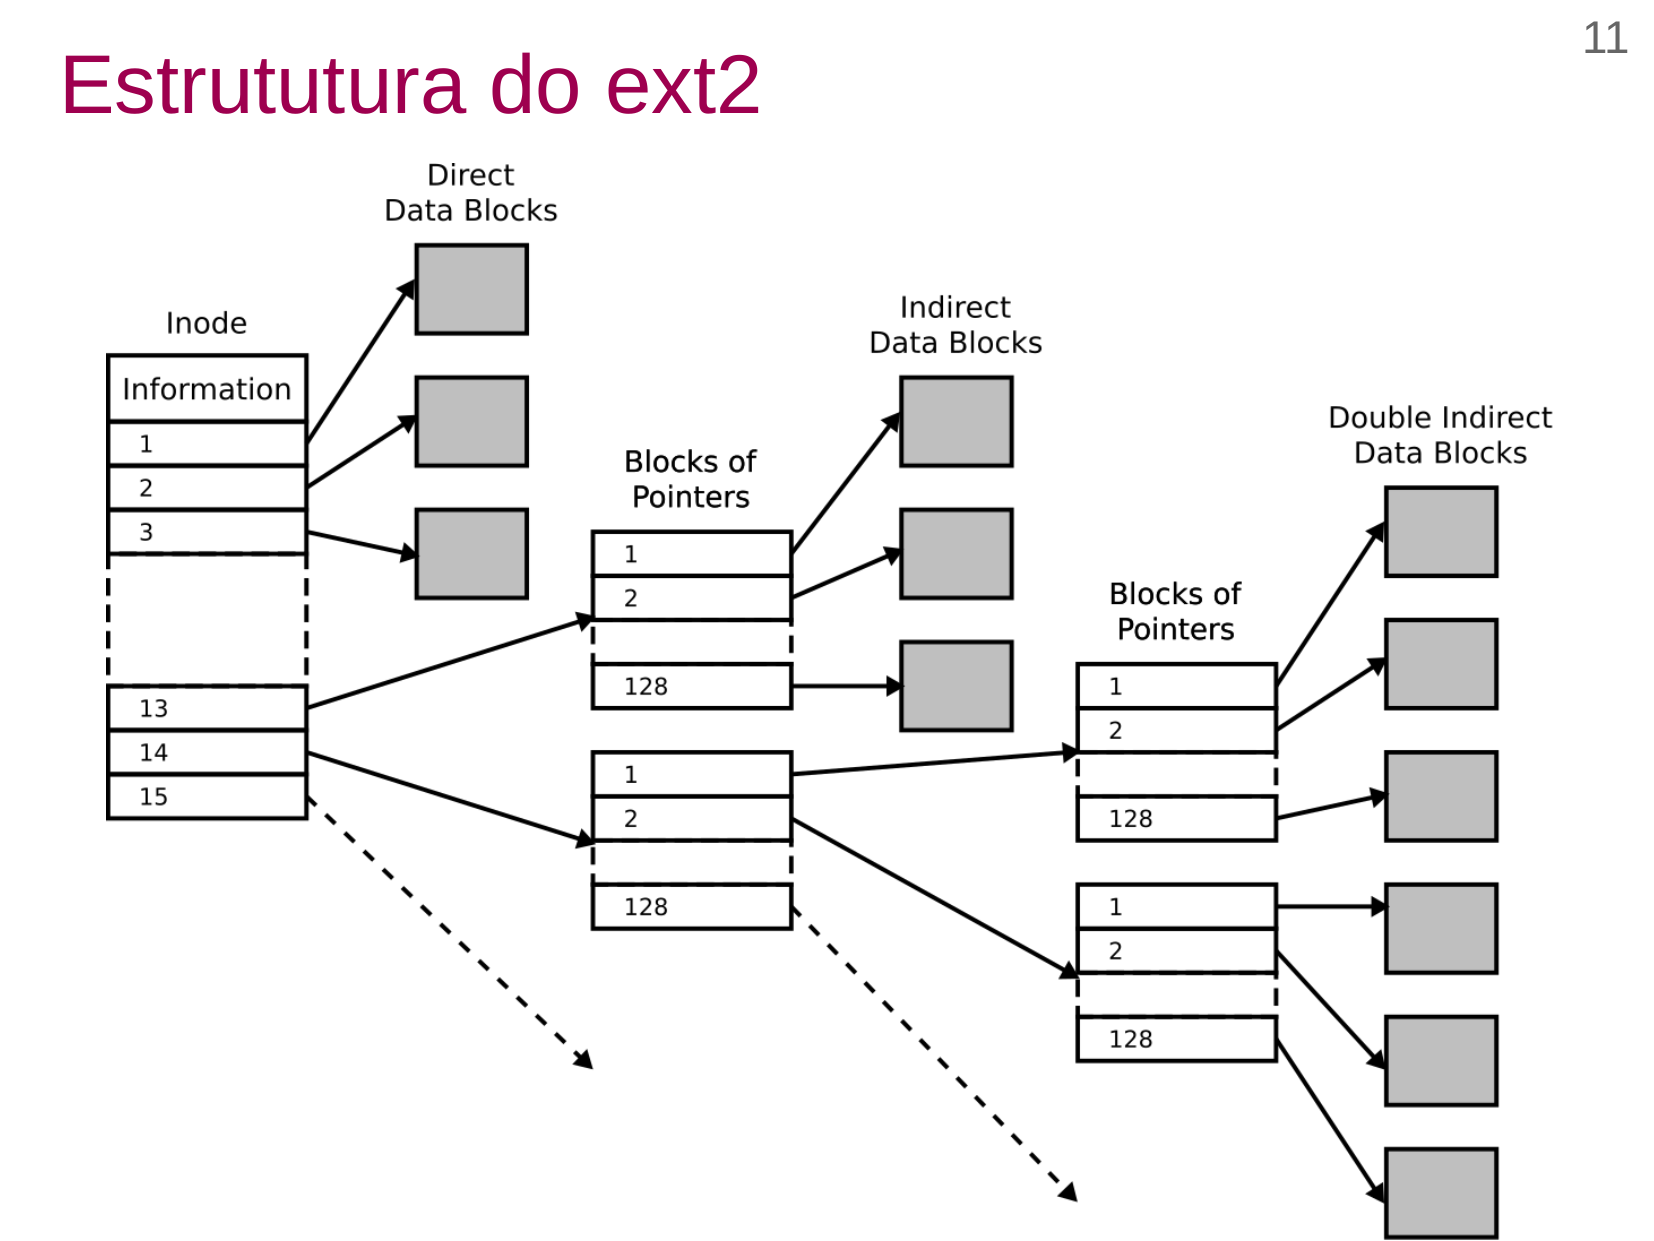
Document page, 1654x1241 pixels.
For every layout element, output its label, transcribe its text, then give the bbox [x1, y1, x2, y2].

title Estrututura do ext2 [59, 29, 1595, 148]
picture [106, 163, 1554, 1240]
